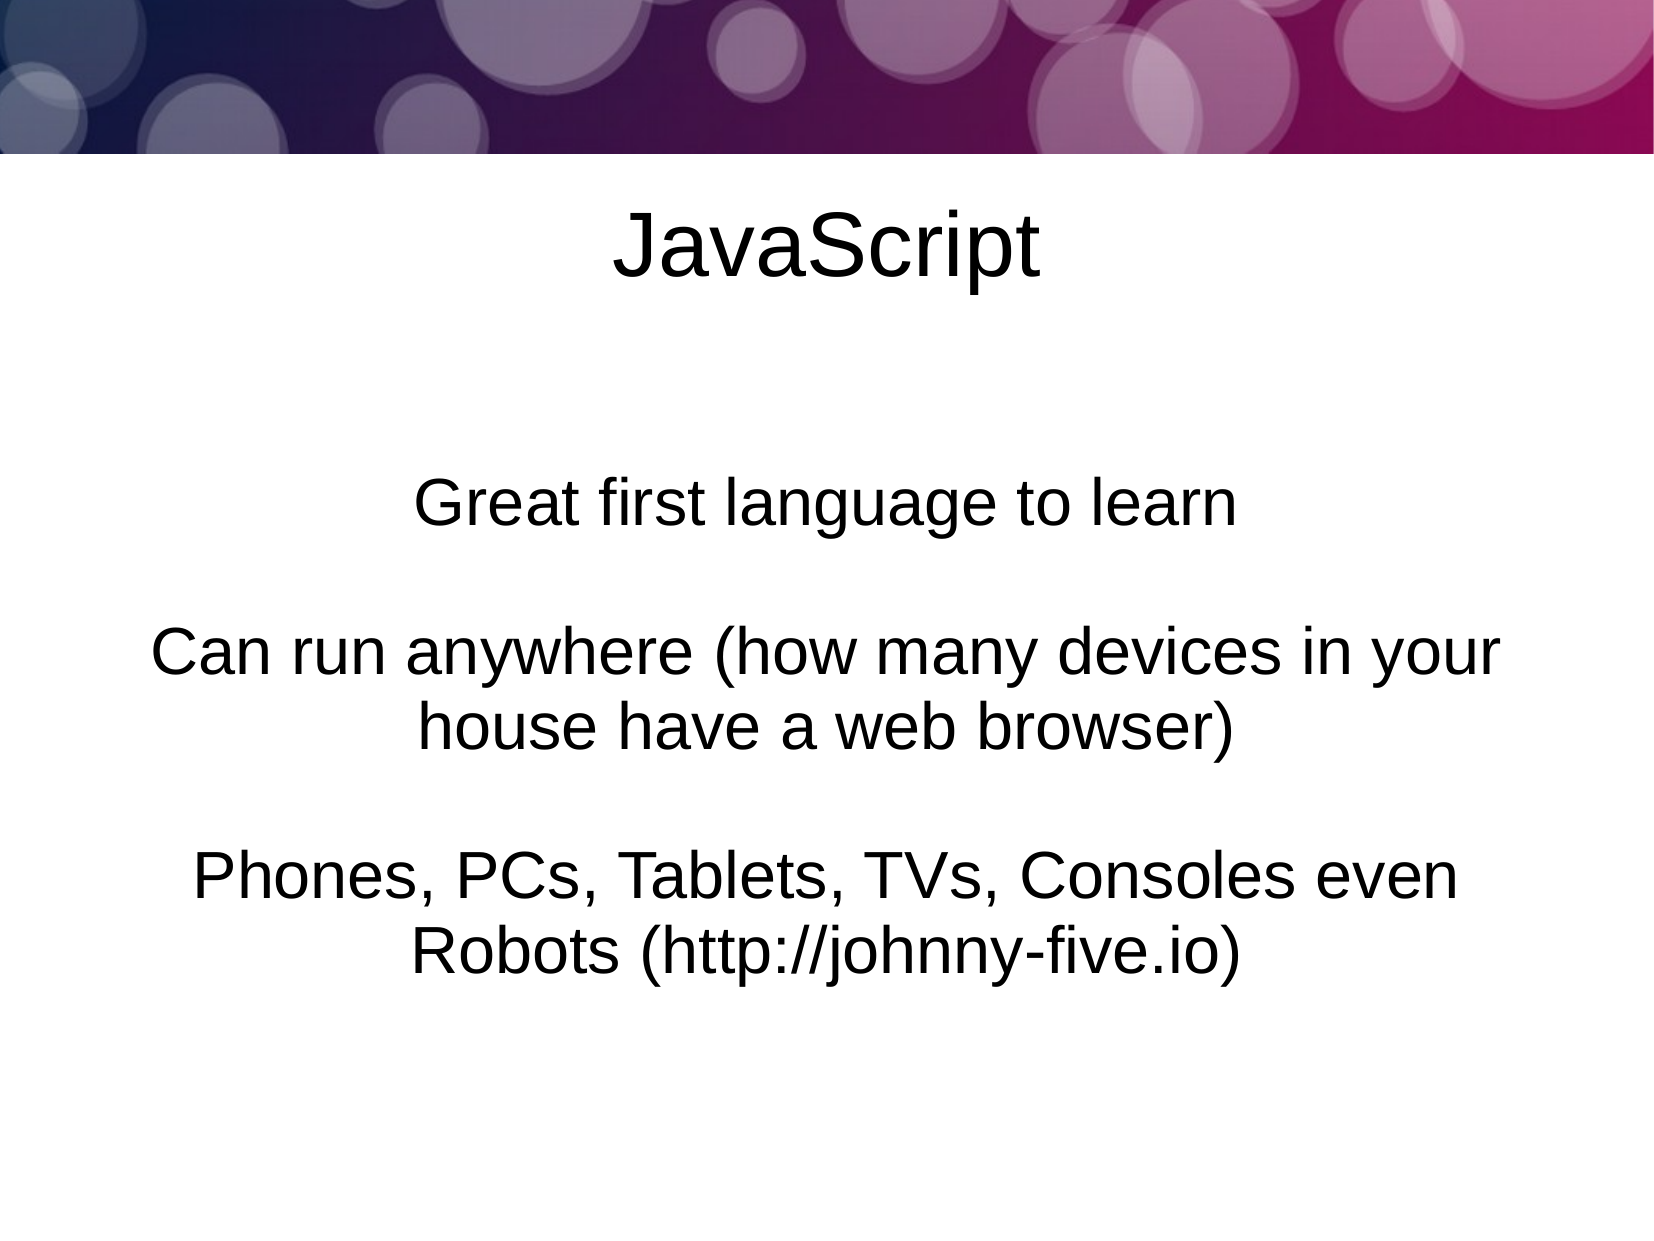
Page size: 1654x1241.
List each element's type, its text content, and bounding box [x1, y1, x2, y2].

title JavaScript [82, 159, 1571, 331]
subtitle Great first language to learn Can run anywhere (how many devices in your house have a web browser) Phones, PCs, Tablets, TVs, Consoles even Robots (http://johnny-five.io) [82, 366, 1571, 1087]
picture [0, 0, 1654, 154]
